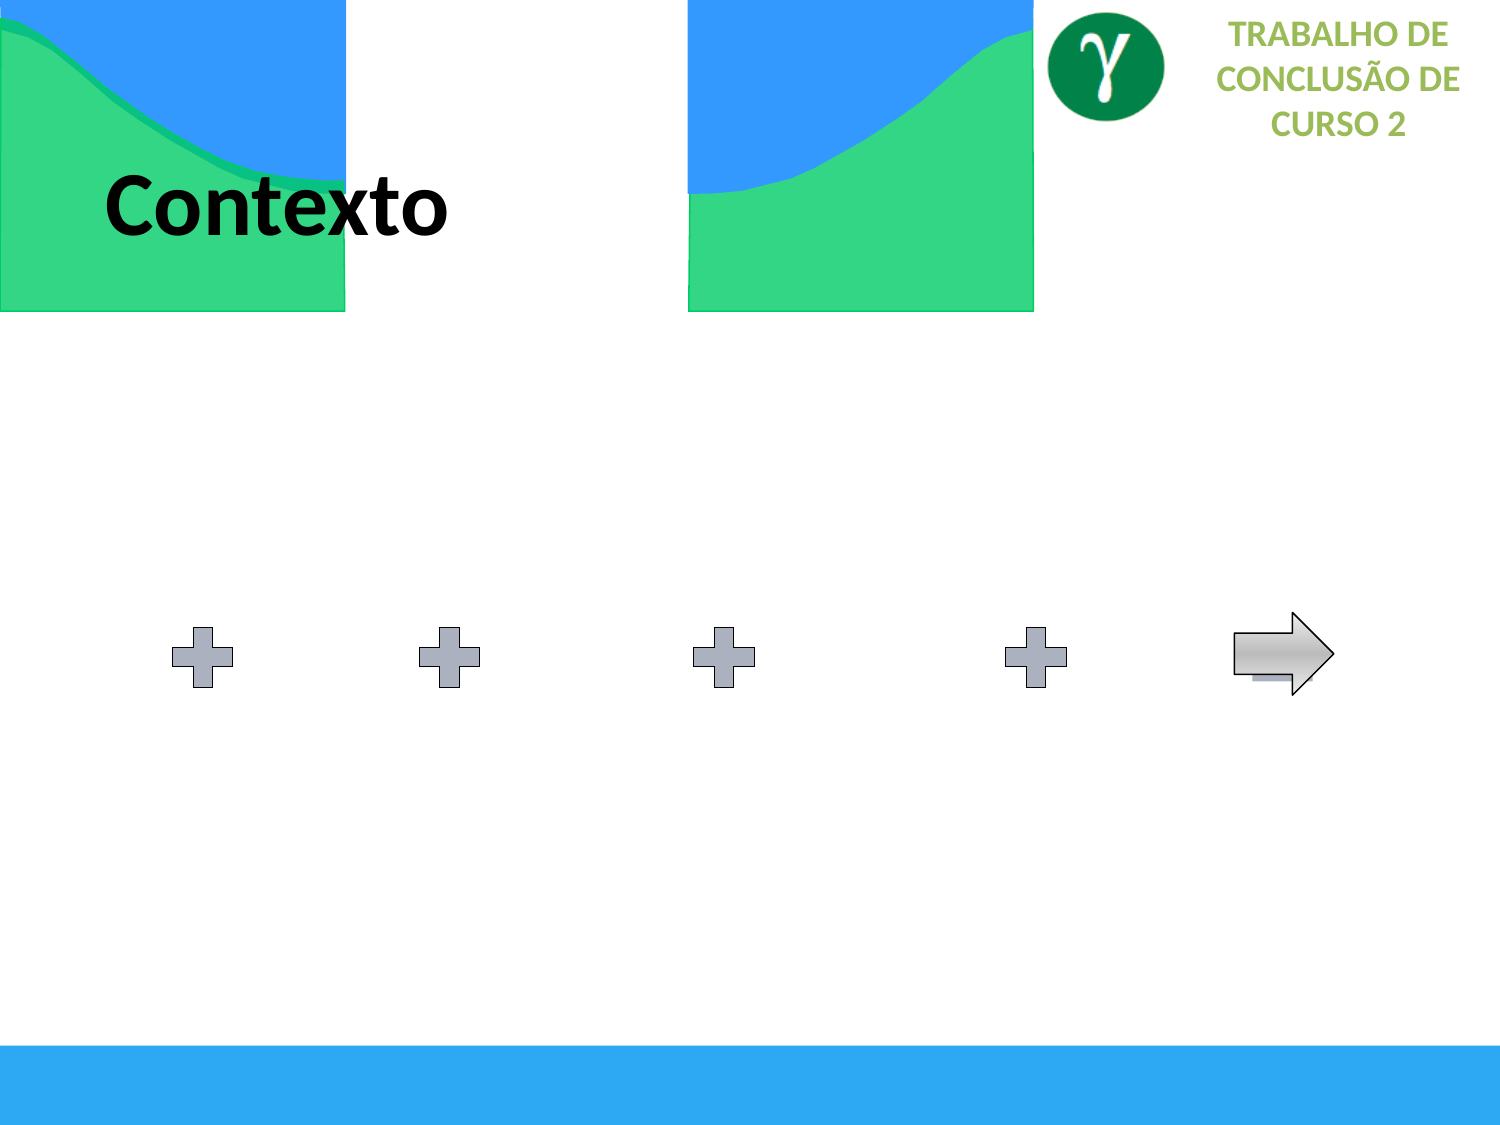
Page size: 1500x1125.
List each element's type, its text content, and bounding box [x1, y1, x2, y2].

text_box [0, 0, 346, 312]
text_box [693, 627, 755, 688]
text_box [688, 0, 1033, 118]
text_box [1234, 612, 1334, 696]
text_box [688, 280, 1034, 312]
text_box TRABALHO DE CONCLUSÃO DE CURSO 2 [1178, 1, 1500, 197]
text_box [419, 627, 480, 688]
text_box [172, 627, 233, 688]
text_box Contexto [90, 118, 1366, 280]
text_box [1005, 627, 1067, 688]
text_box [0, 1045, 1500, 1125]
picture [1033, 0, 1178, 118]
